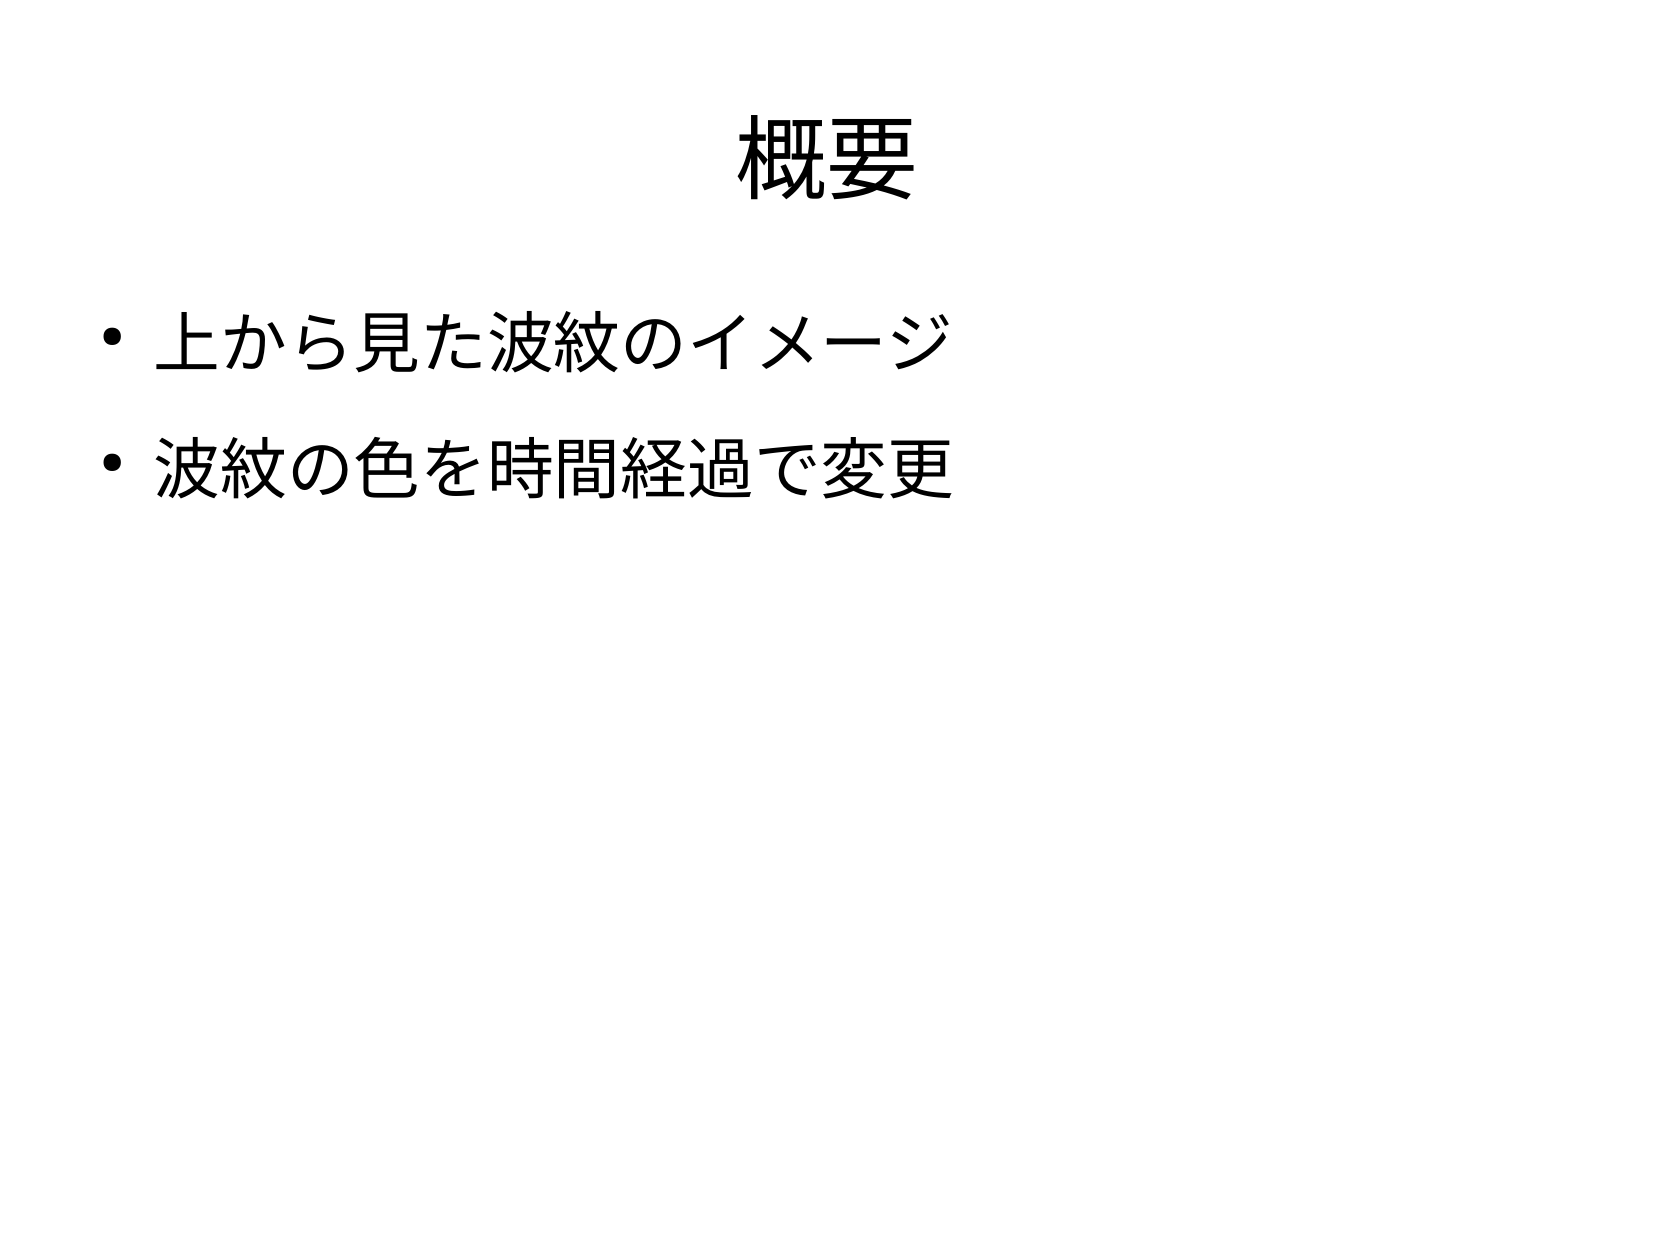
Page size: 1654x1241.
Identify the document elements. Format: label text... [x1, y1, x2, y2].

title 概要 [82, 49, 1571, 257]
list 上から見た波紋のイメージ 波紋の色を時間経過で変更 [82, 290, 1571, 1010]
